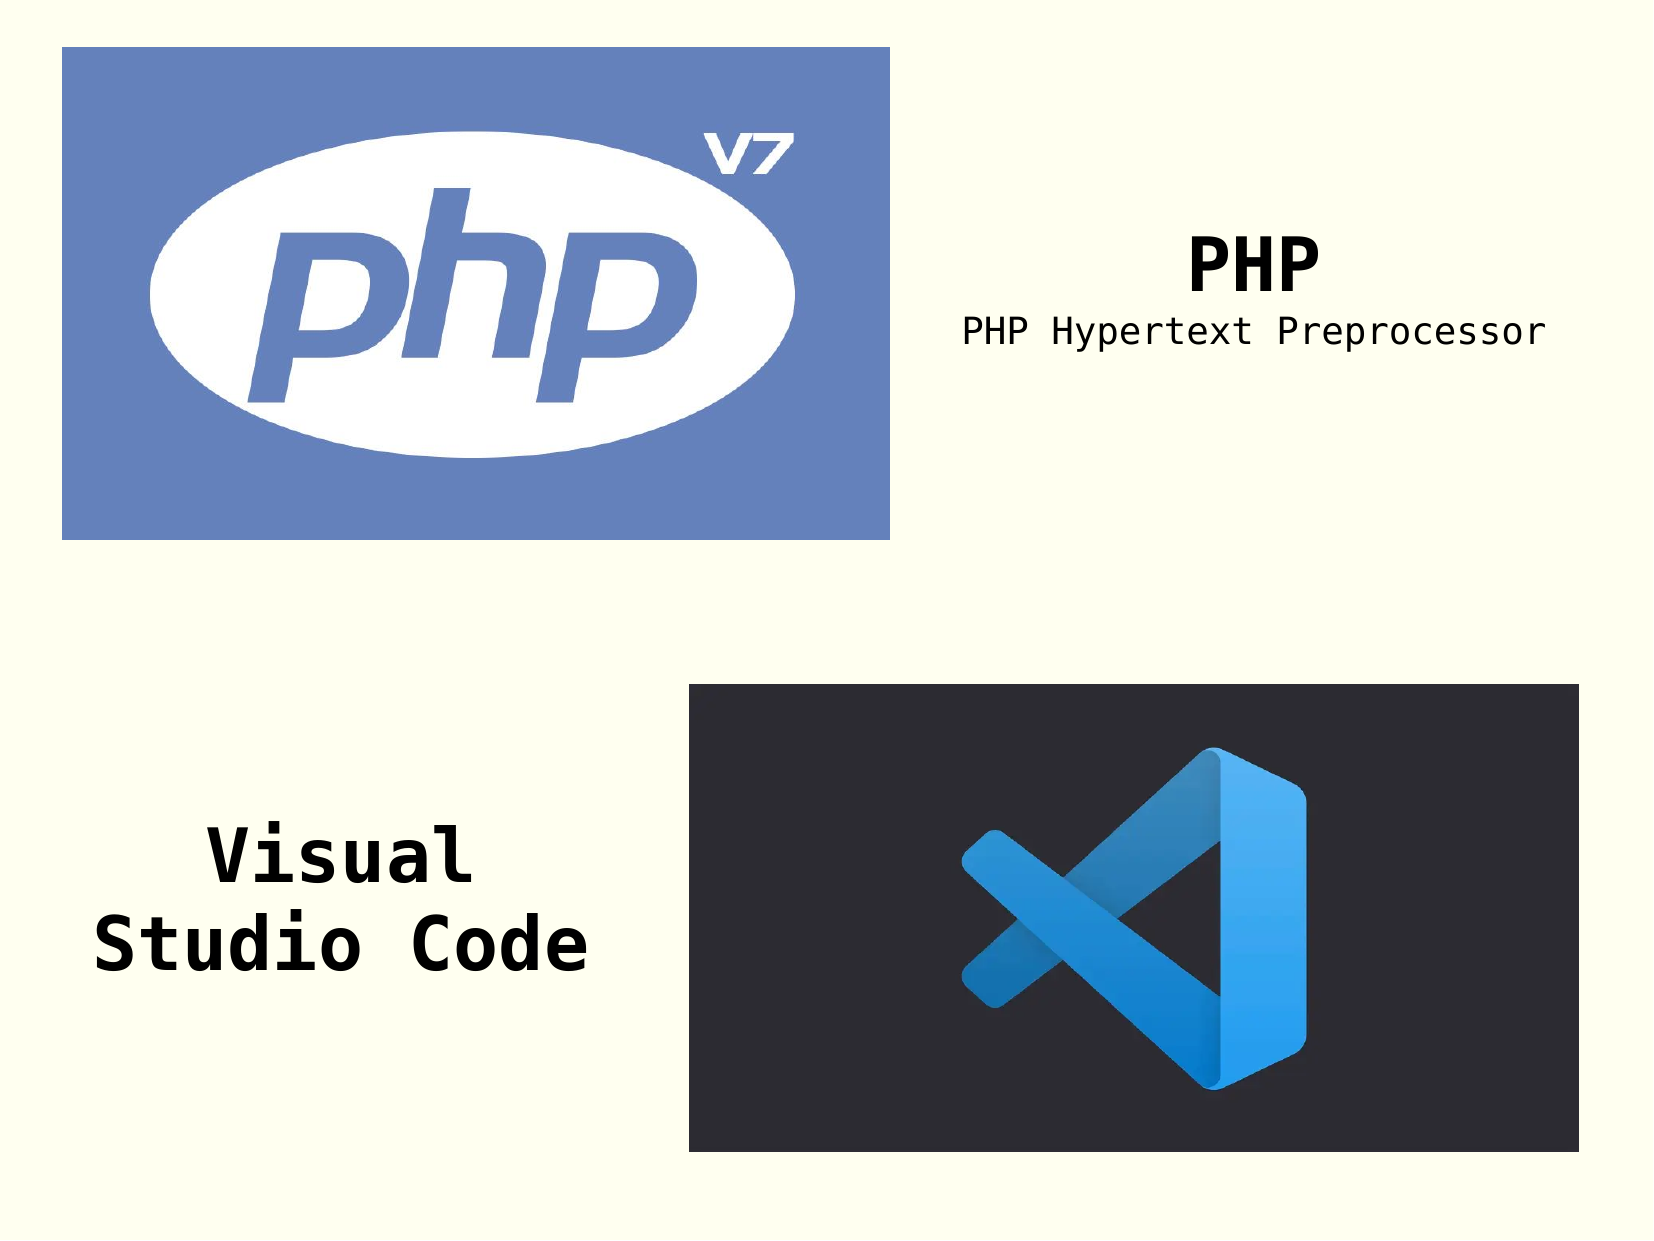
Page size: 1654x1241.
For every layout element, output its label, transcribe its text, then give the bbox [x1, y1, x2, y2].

picture [689, 684, 1579, 1153]
picture [62, 47, 890, 540]
text_box PHP PHP Hypertext Preprocessor [946, 214, 1585, 395]
text_box Visual Studio Code [77, 805, 611, 1030]
